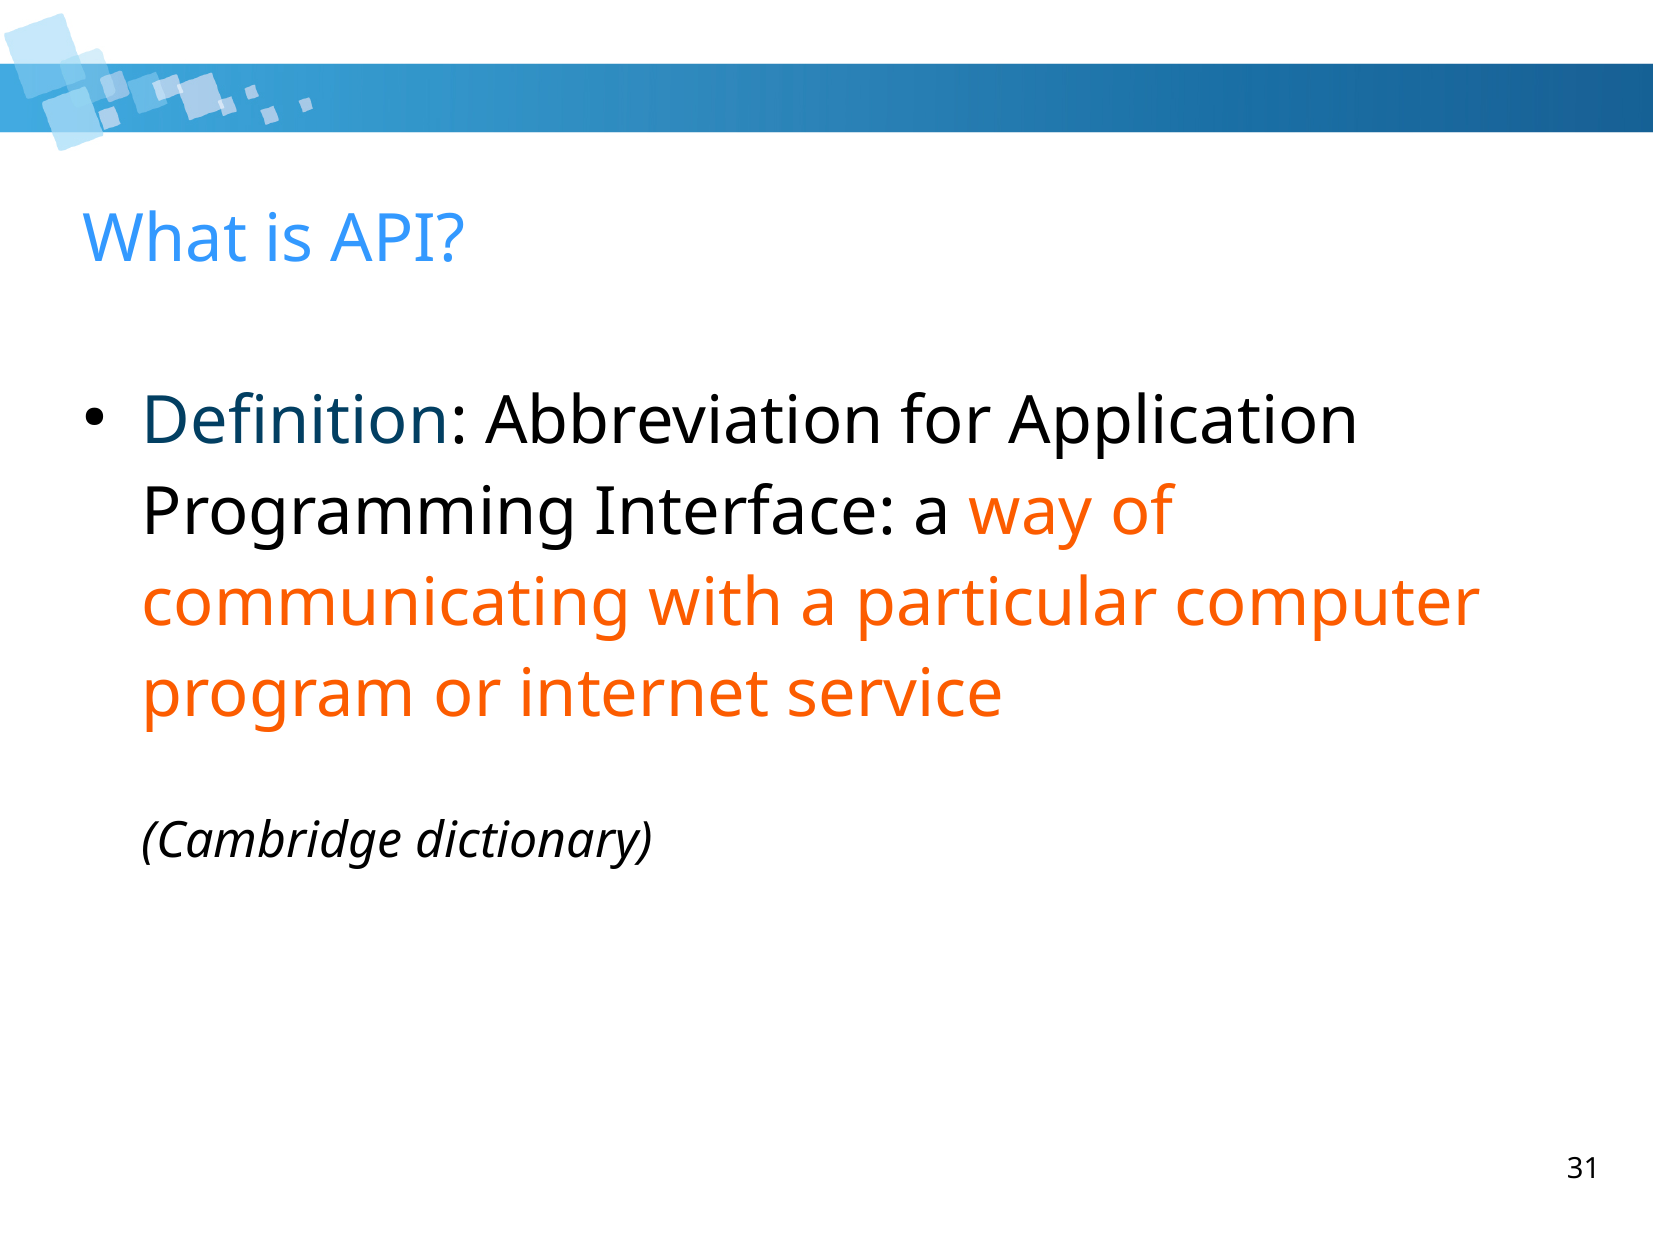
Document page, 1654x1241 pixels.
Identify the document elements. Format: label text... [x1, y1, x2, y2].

title What is API? [82, 131, 1571, 340]
picture [0, 0, 1653, 1238]
subtitle Definition: Abbreviation for Application Programming Interface: a way of communicating with a particular computer program or internet service (Cambridge dictionary) [82, 372, 1571, 1093]
